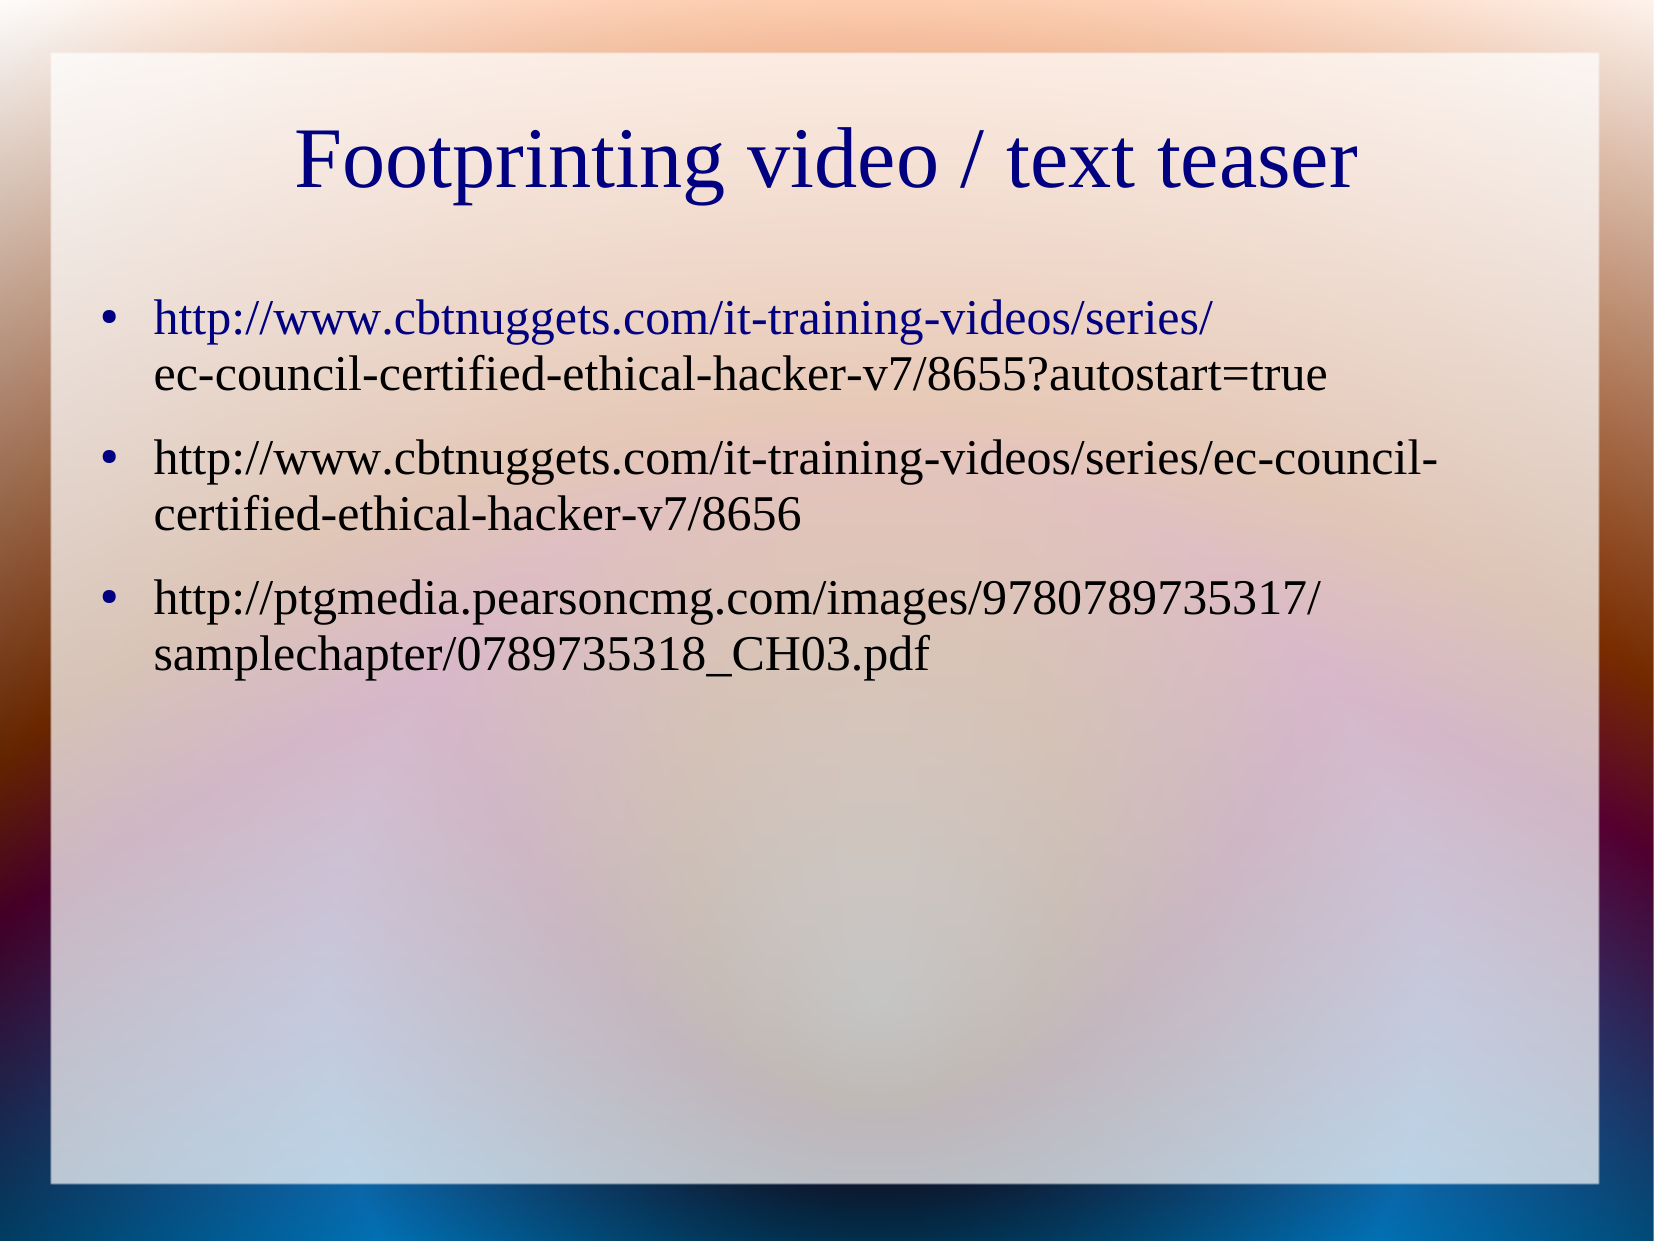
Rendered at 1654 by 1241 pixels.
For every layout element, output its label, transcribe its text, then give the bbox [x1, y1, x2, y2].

picture [0, 0, 1654, 1241]
list http://www.cbtnuggets.com/it-training-videos/series/ ec-council-certified-ethical-hacker-v7/8655?autostart=true http://www.cbtnuggets.com/it-training-videos/series/ec-council-certified-ethical-hacker-v7/8656 http://ptgmedia.pearsoncmg.com/images/9780789735317/samplechapter/0789735318_CH03.pdf [82, 290, 1571, 1072]
title Footprinting video / text teaser [82, 55, 1571, 263]
